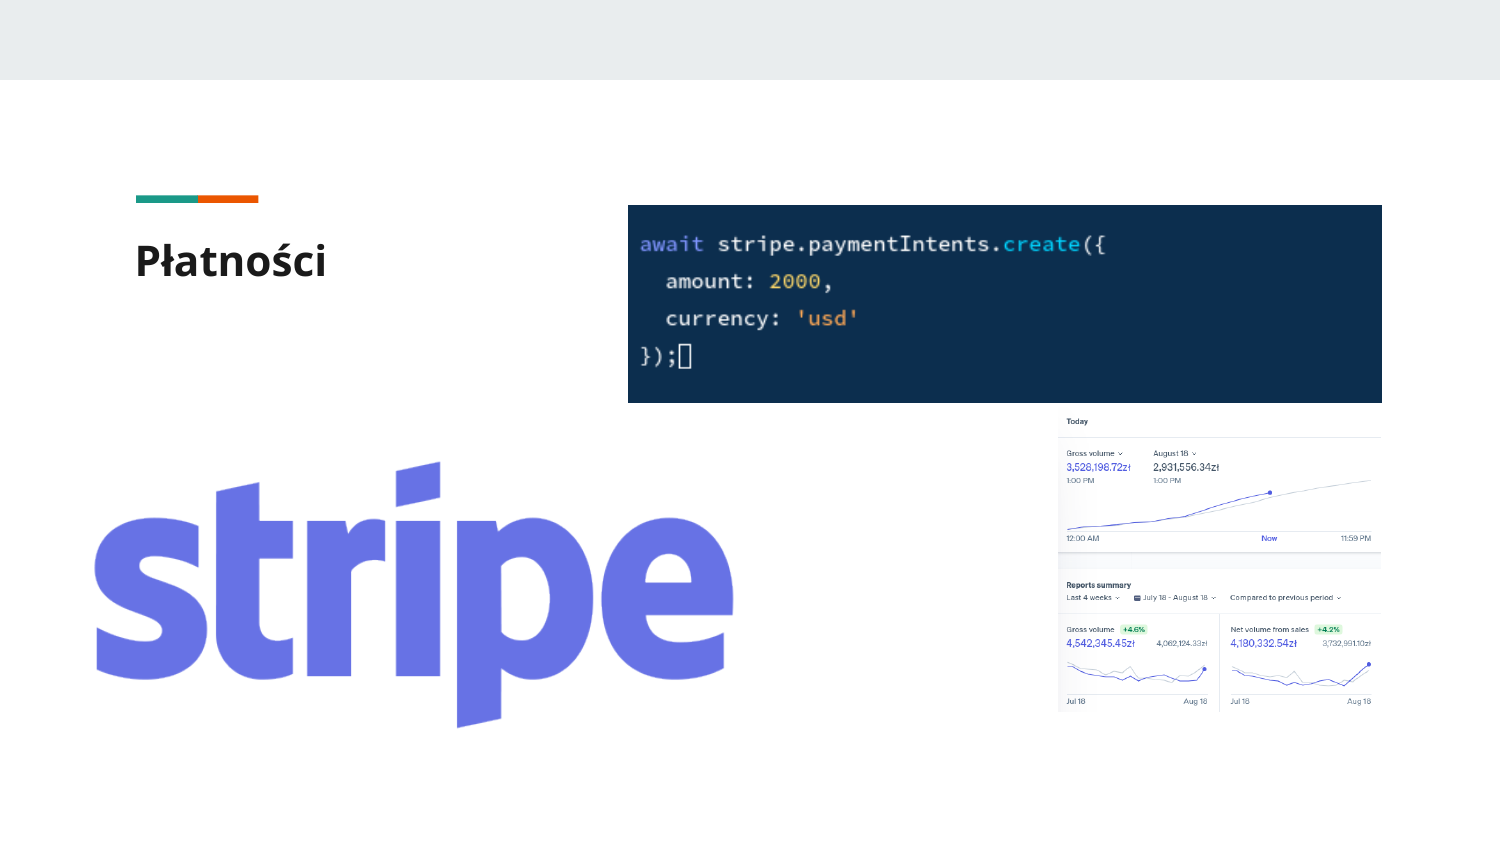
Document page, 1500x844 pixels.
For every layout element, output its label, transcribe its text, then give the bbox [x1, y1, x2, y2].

picture [78, 205, 1500, 730]
title Płatności [119, 216, 384, 305]
